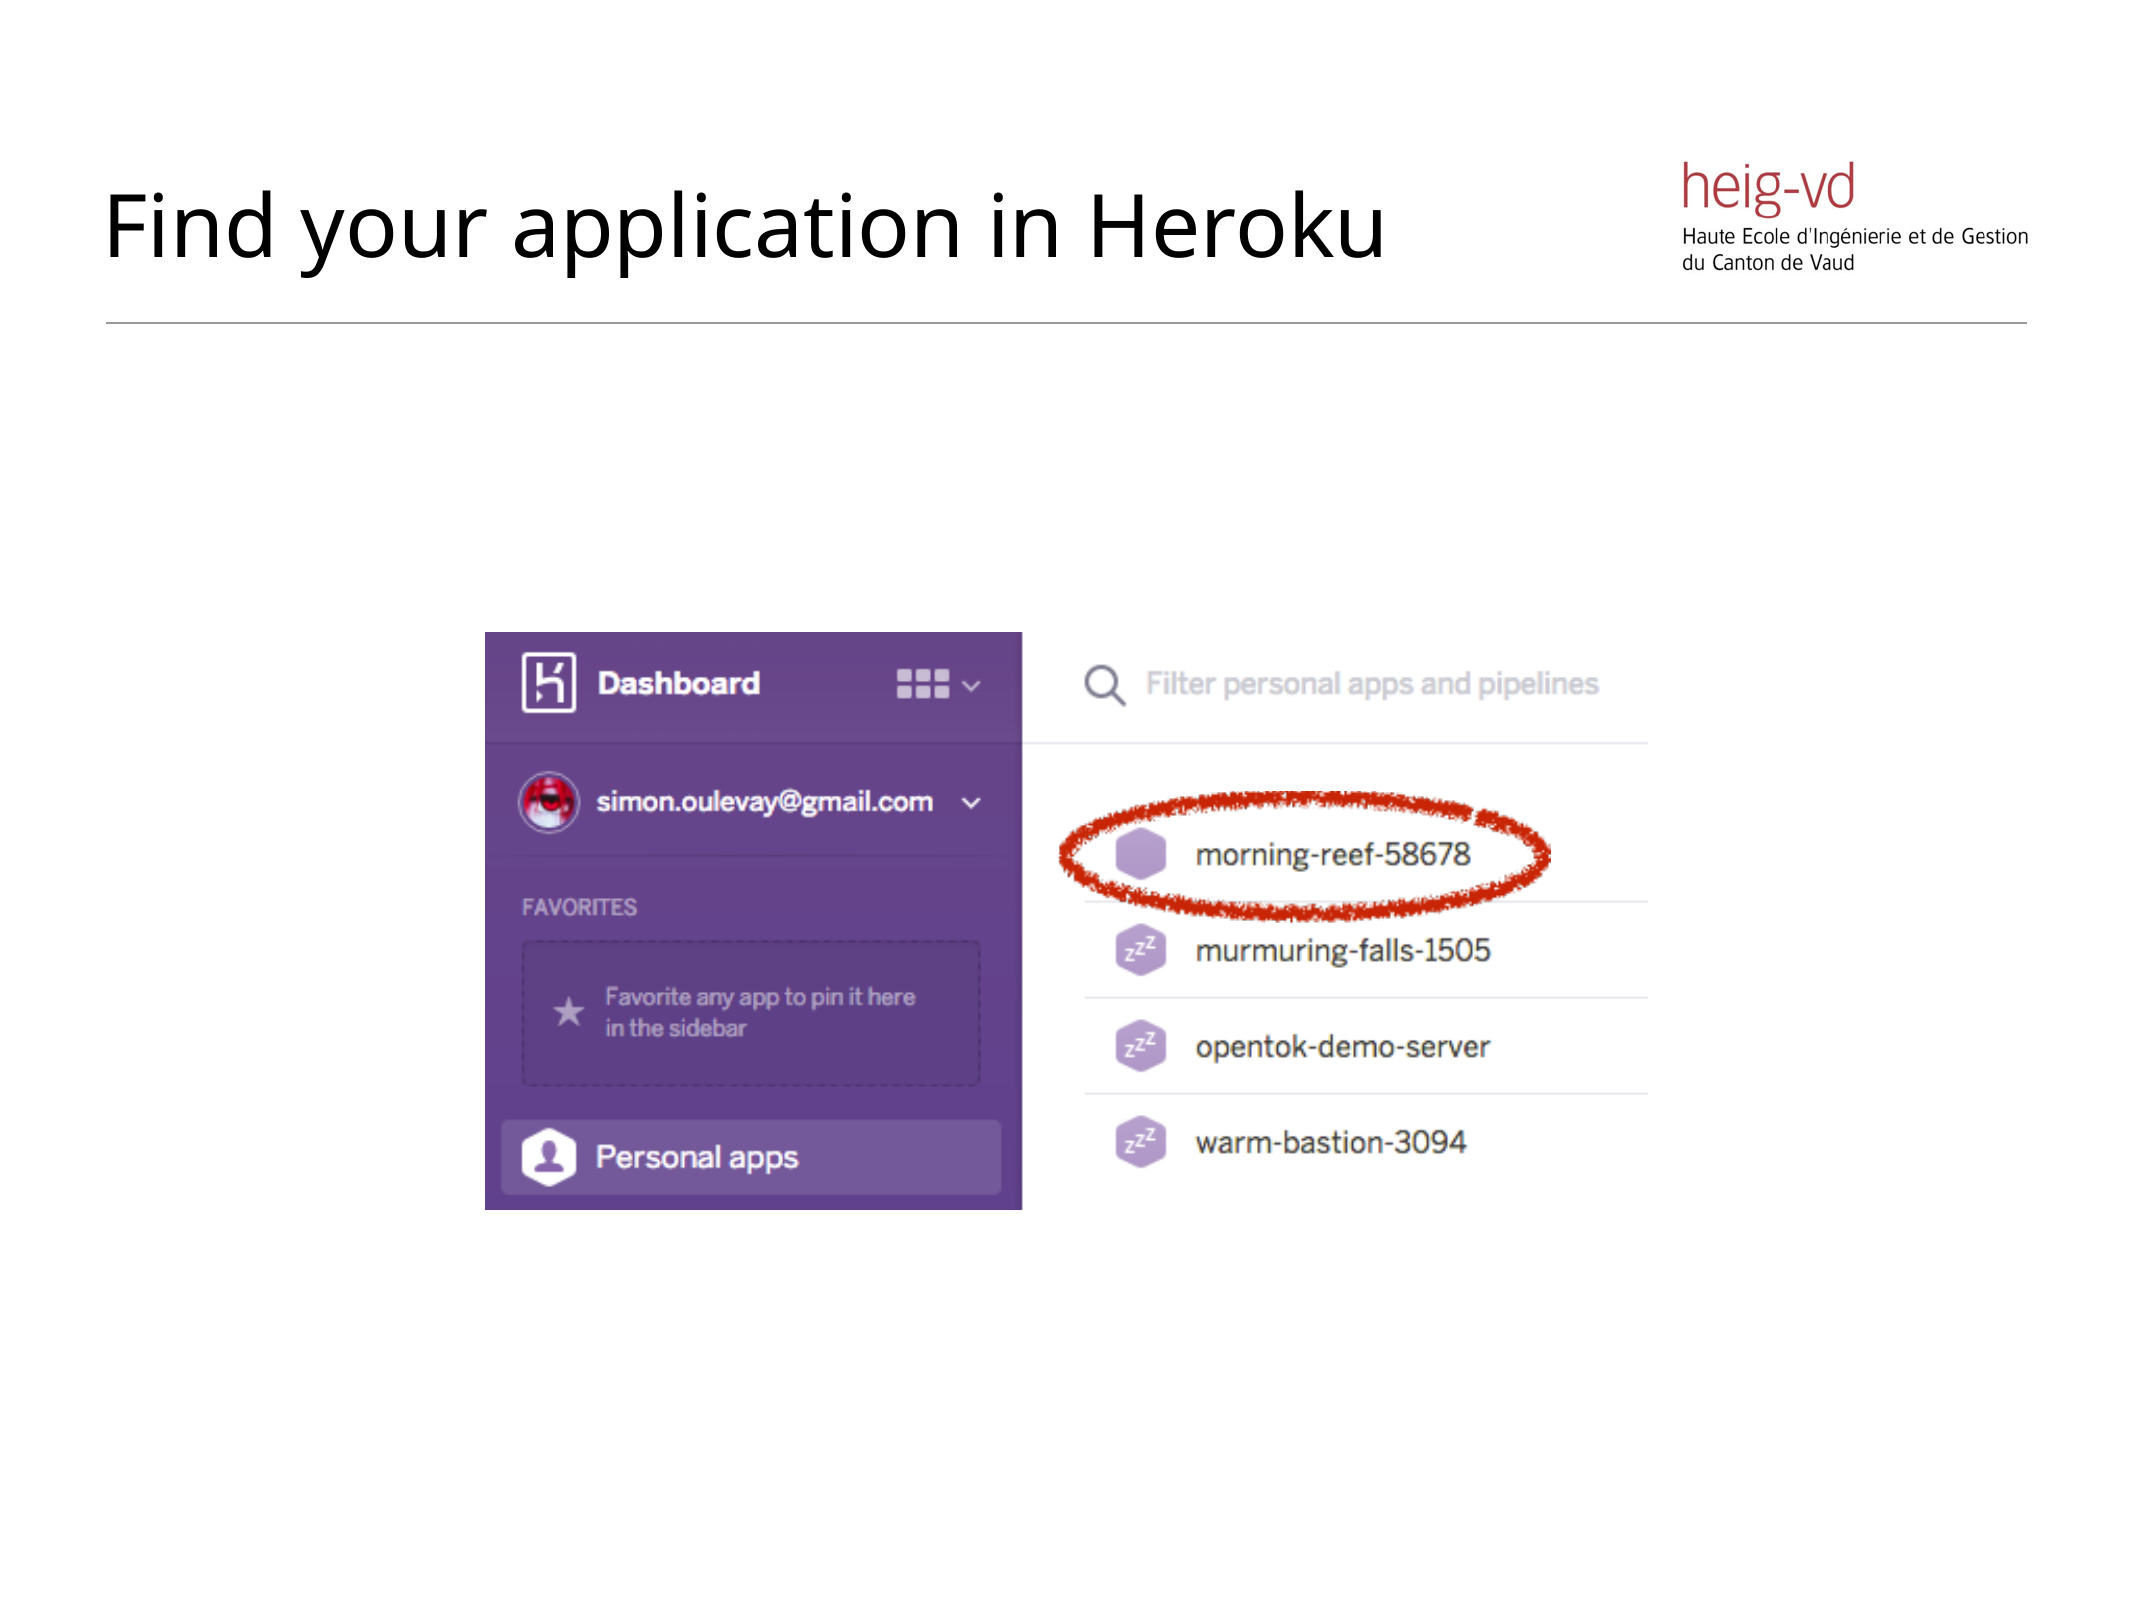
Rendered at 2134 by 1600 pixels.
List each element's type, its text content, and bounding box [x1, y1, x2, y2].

picture [485, 632, 1648, 1210]
title Find your application in Heroku [93, 54, 2040, 284]
